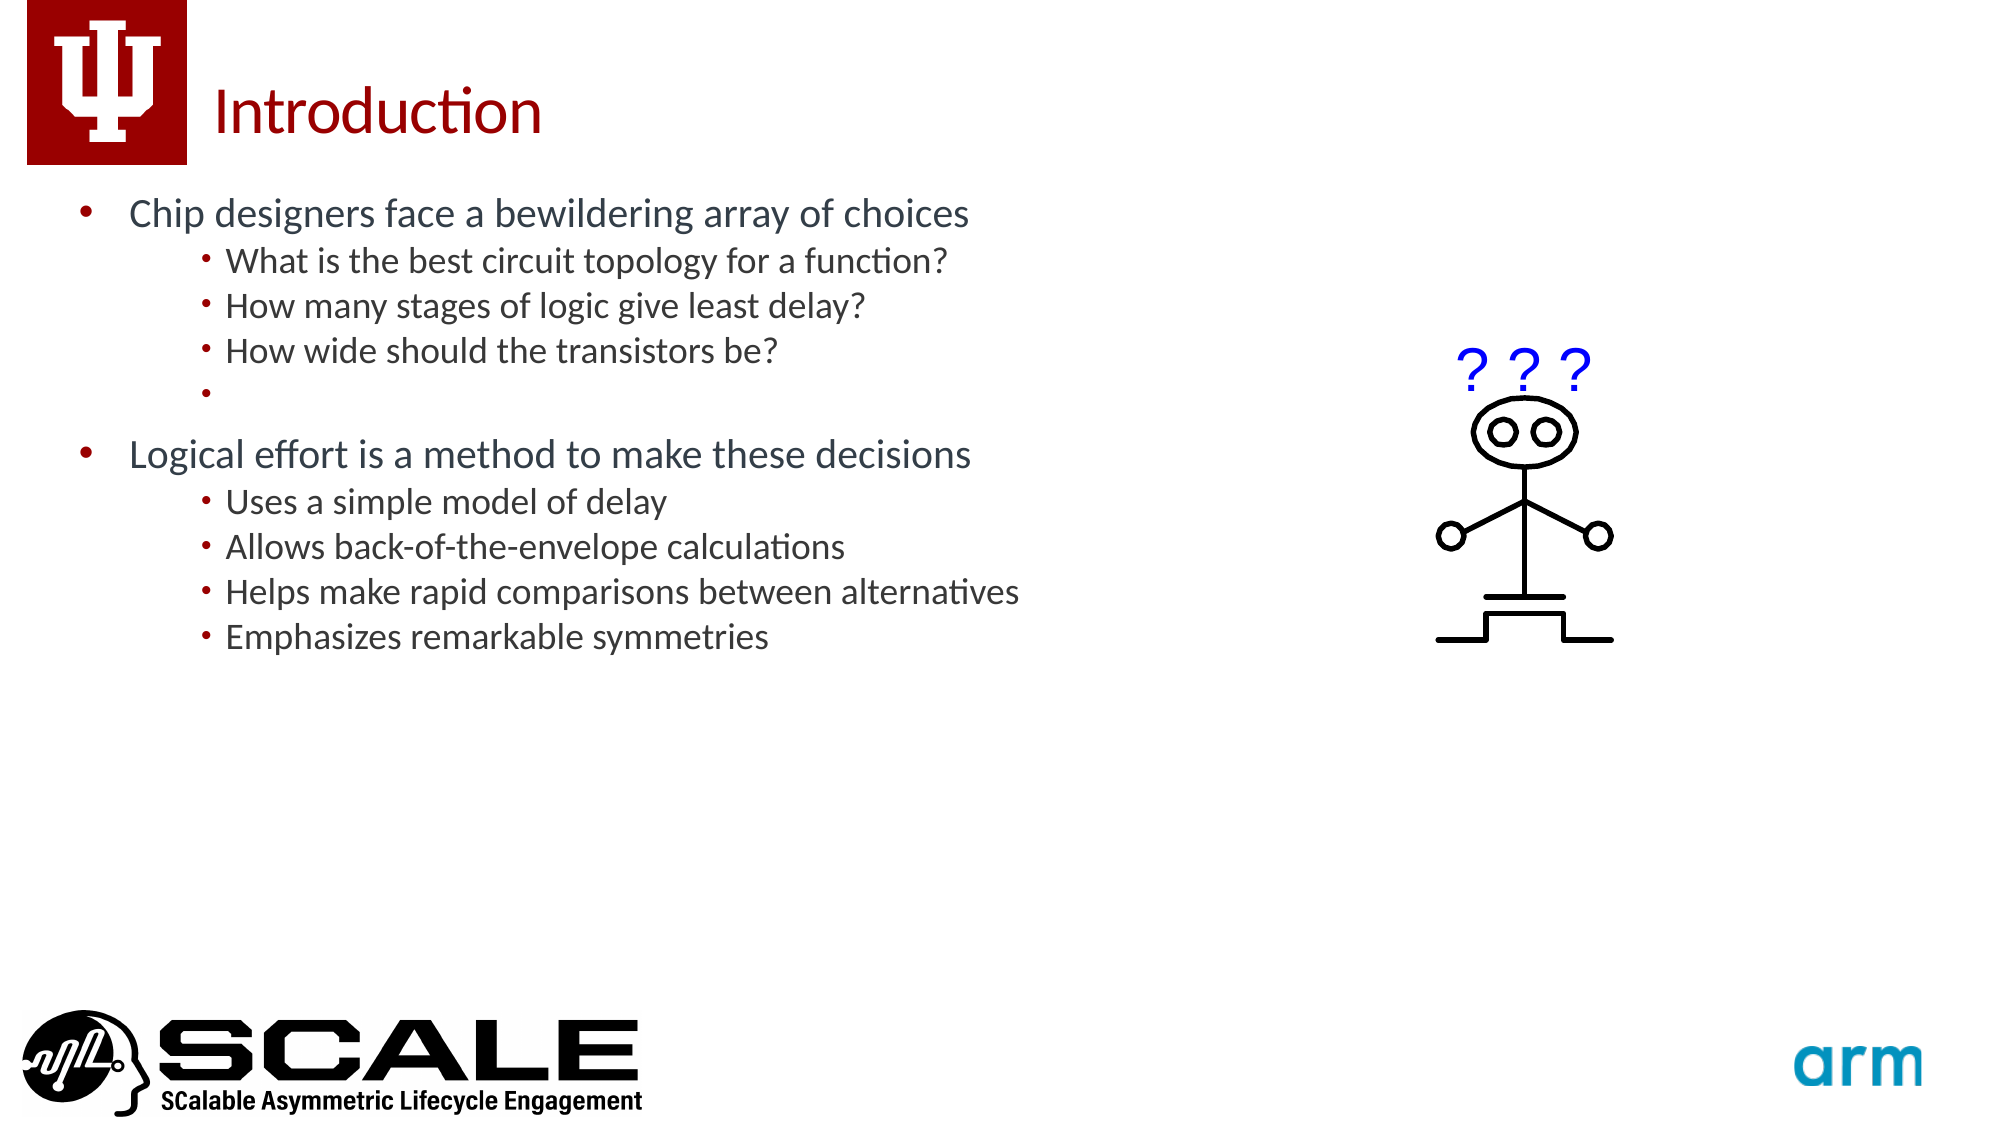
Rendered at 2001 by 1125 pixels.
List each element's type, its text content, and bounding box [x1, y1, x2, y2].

list Chip designers face a bewildering array of choices What is the best circuit topology for a function? How many stages of logic give least delay? How wide should the transistors be? Logical effort is a method to make these decisions Uses a simple model of delay Allows back-of-the-envelope calculations Helps make rapid comparisons between alternatives Emphasizes remarkable symmetries [78, 185, 1924, 941]
chart [1412, 287, 1637, 650]
title Introduction [213, 78, 1922, 186]
